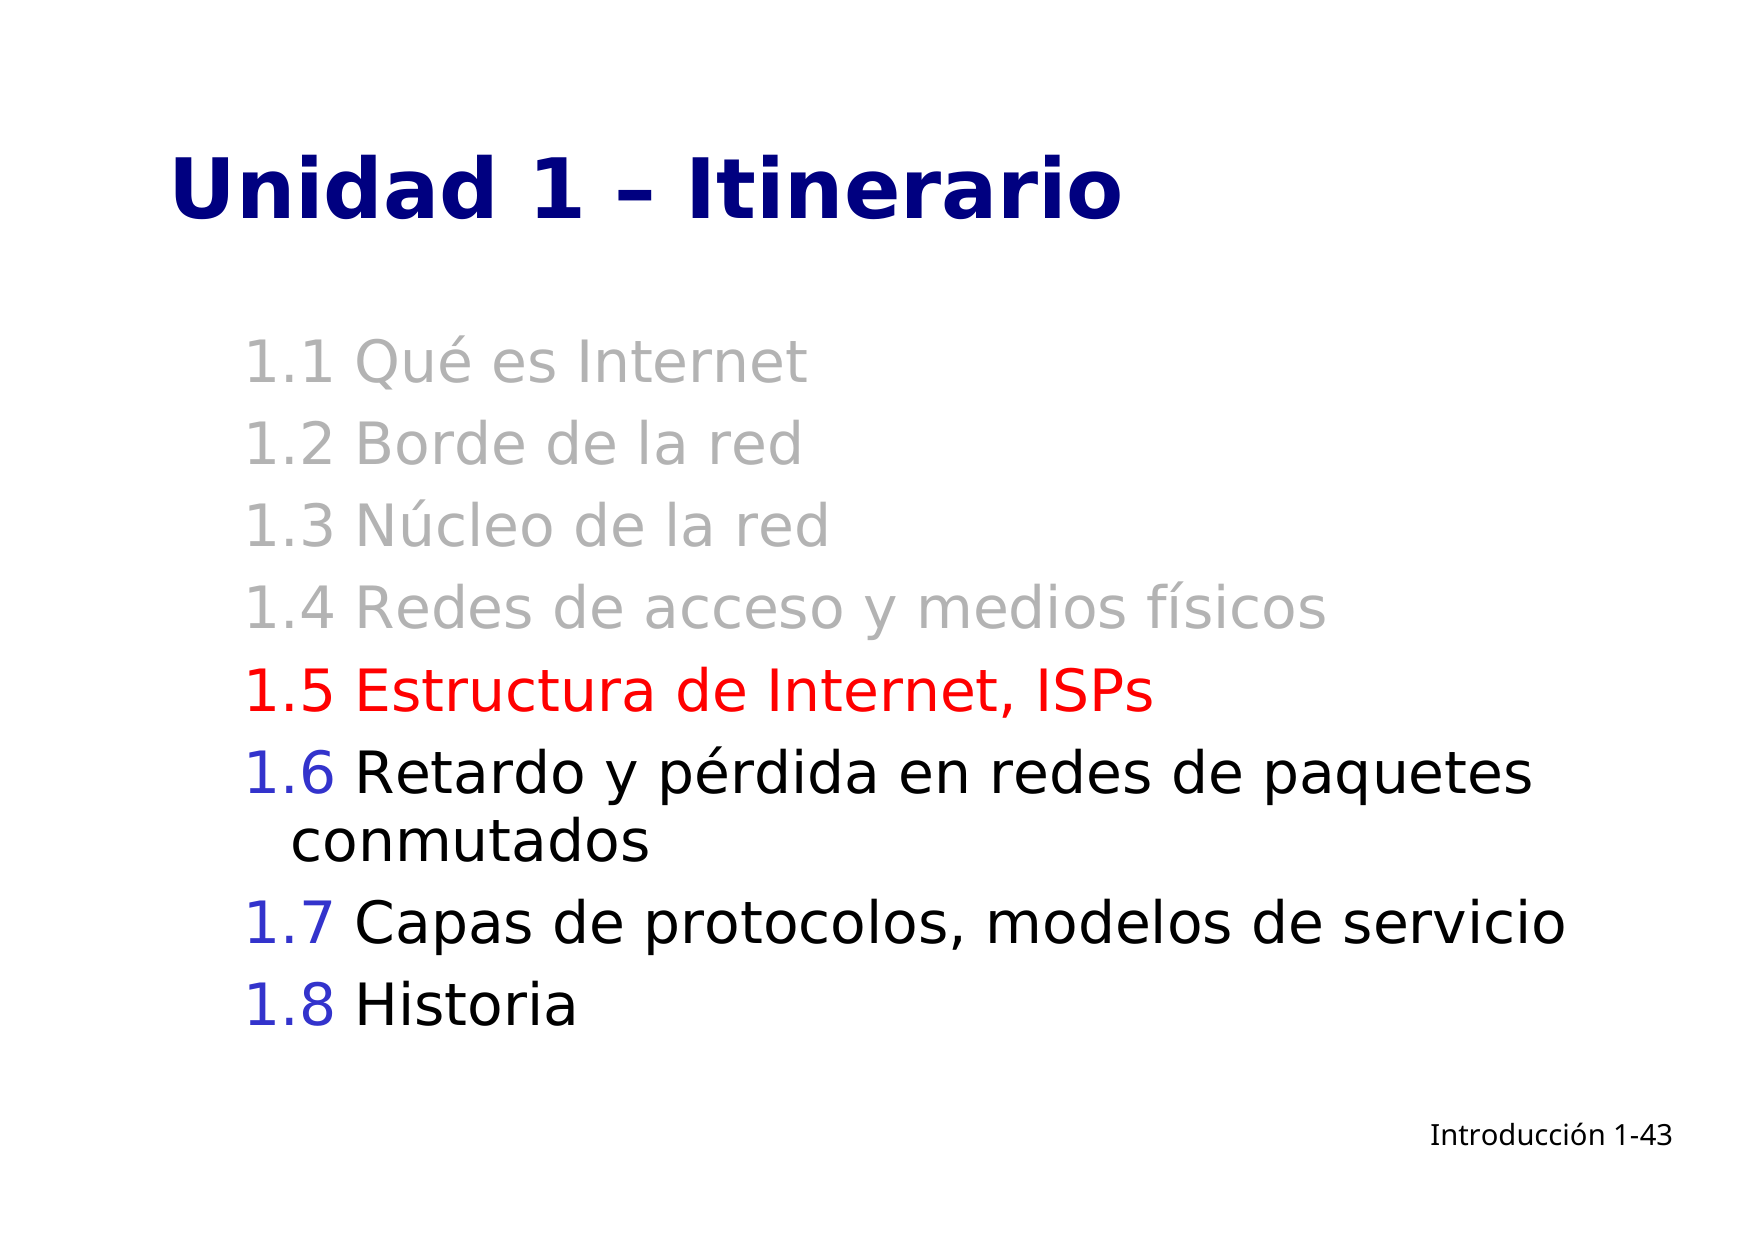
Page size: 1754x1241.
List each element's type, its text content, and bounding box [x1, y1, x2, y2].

title Unidad 1 – Itinerario [154, 95, 1546, 284]
list 1.1 Qué es Internet 1.2 Borde de la red 1.3 Núcleo de la red 1.4 Redes de acceso y medios físicos 1.5 Estructura de Internet, ISPs 1.6 Retardo y pérdida en redes de paquetes conmutados 1.7 Capas de protocolos, modelos de servicio 1.8 Historia [154, 320, 1624, 1151]
